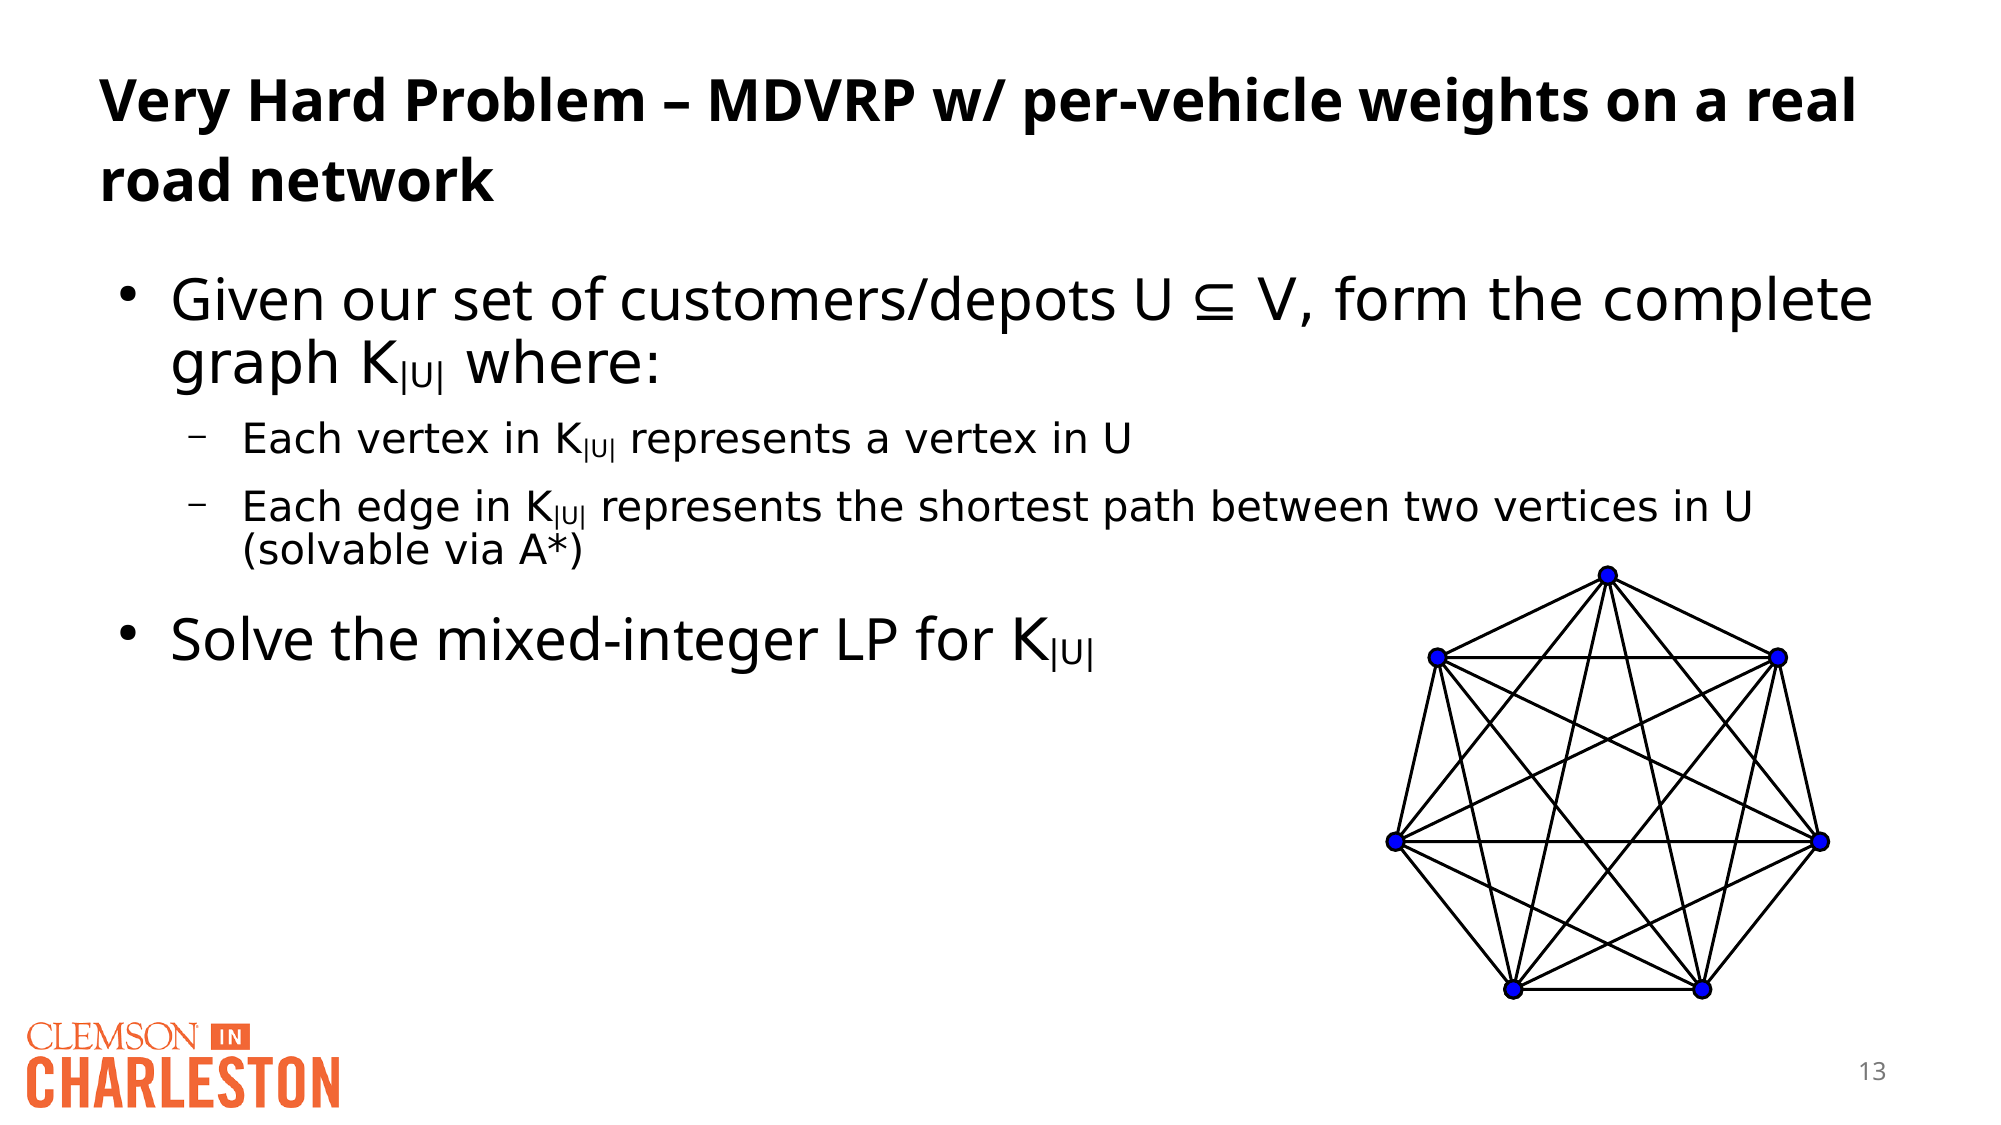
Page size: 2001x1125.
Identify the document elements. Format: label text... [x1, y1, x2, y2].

list Given our set of customers/depots U ⊆ V, form the complete graph K|U| where: Each vertex in K|U| represents a vertex in U Each edge in K|U| represents the shortest path between two vertices in U (solvable via A*) Solve the mixed-integer LP for K|U| [99, 263, 1900, 916]
picture [1378, 562, 1838, 1014]
picture [27, 1022, 339, 1108]
title Very Hard Problem – MDVRP w/ per-vehicle weights on a real road network [99, 44, 1900, 233]
